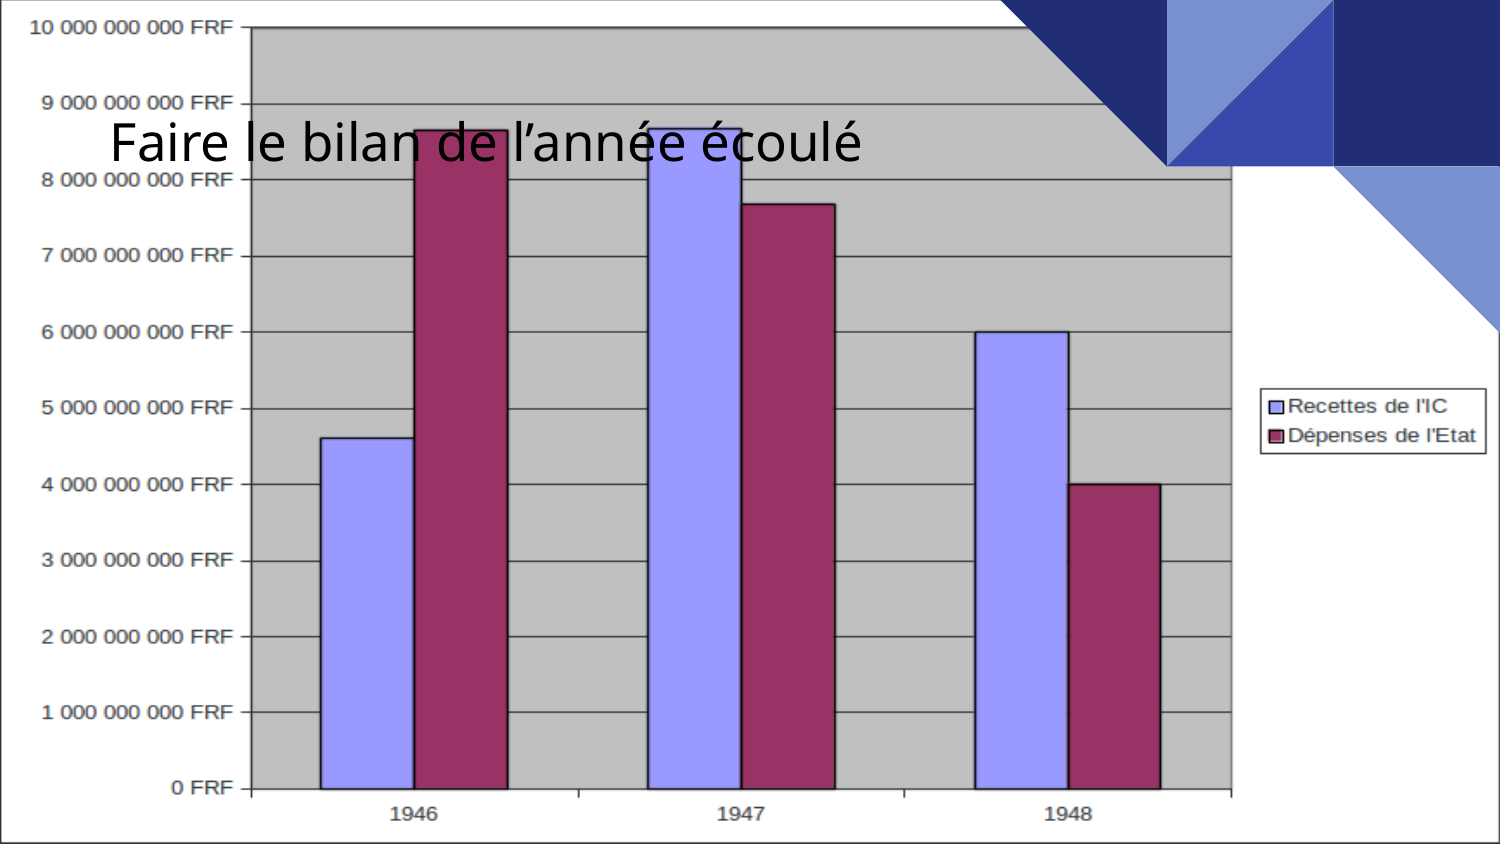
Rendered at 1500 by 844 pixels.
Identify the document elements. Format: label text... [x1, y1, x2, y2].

picture [0, 0, 1500, 844]
title Faire le bilan de l’année écoulé [10, 87, 1500, 480]
